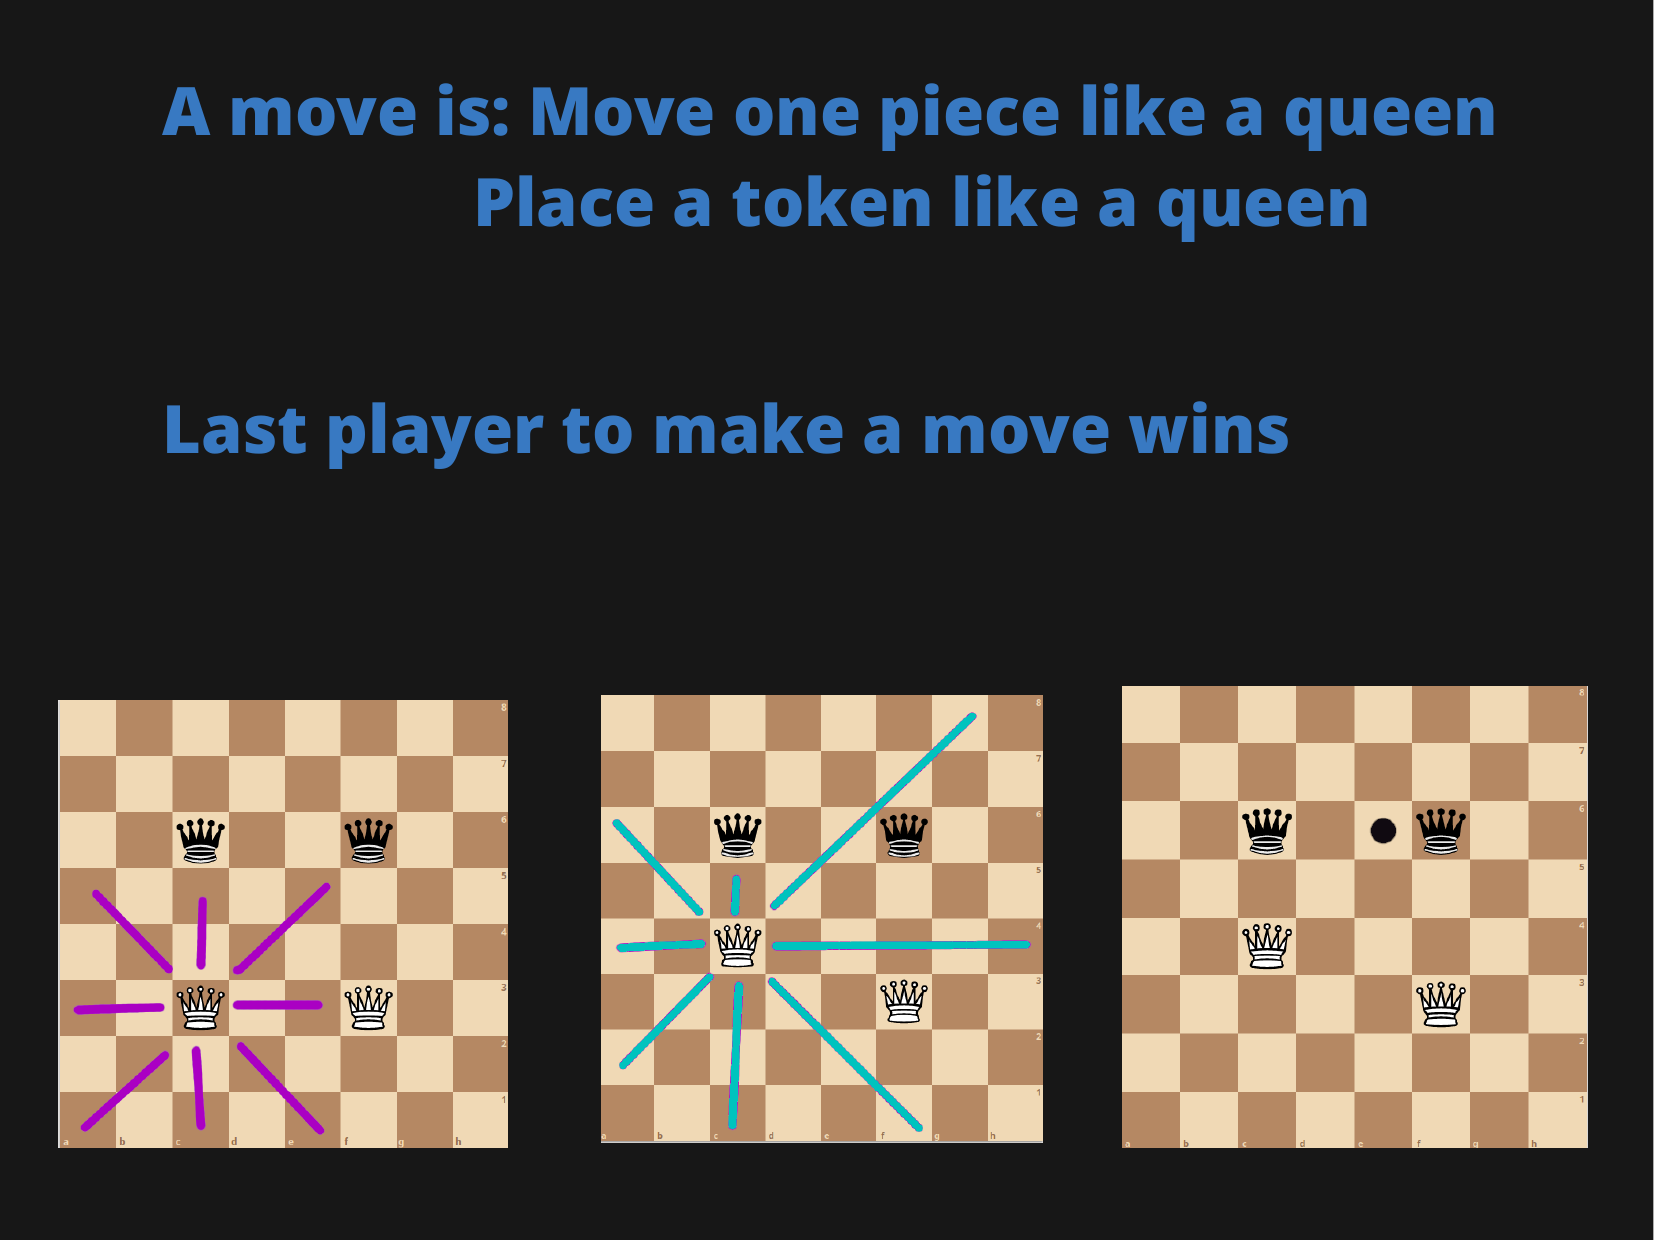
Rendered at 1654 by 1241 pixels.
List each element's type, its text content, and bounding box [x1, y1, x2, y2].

picture [58, 700, 508, 1148]
picture [601, 695, 1043, 1143]
text_box A move is: Move one piece like a queen Place a token like a queen Last player to make a move wins [77, 93, 1586, 444]
picture [1122, 686, 1588, 1148]
